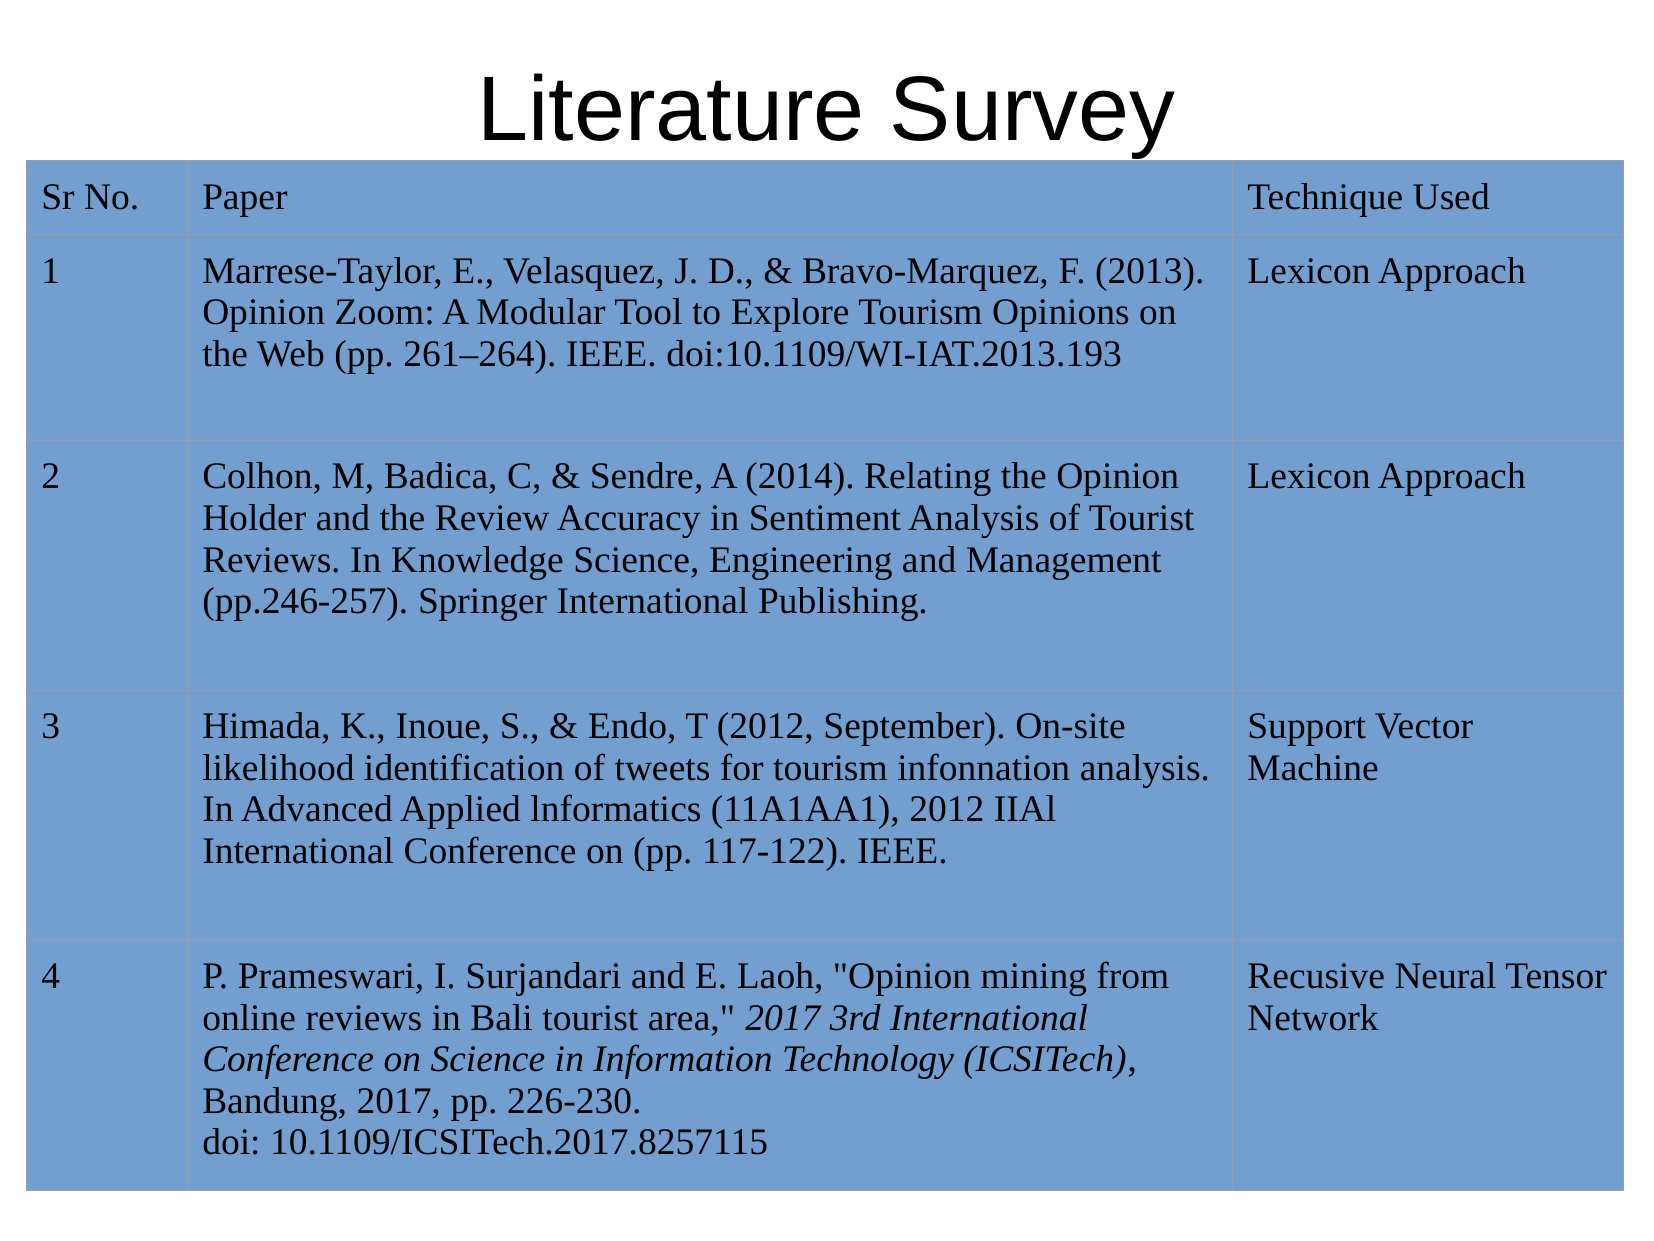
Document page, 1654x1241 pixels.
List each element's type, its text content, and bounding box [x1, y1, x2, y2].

table_cell Recusive Neural Tensor Network [1233, 941, 1623, 1190]
text_box Literature Survey [82, 0, 1571, 160]
table_cell 4 [27, 941, 187, 1190]
table_header Paper [188, 161, 1232, 234]
table_cell 2 [27, 441, 187, 690]
table_cell Support Vector Machine [1233, 691, 1623, 940]
table_cell Lexicon Approach [1233, 235, 1623, 440]
table_cell Marrese-Taylor, E., Velasquez, J. D., & Bravo-Marquez, F. (2013). Opinion Zoom: A Modular Tool to Explore Tourism Opinions on the Web (pp. 261–264). IEEE. doi:10.1109/WI-IAT.2013.193 [188, 235, 1232, 440]
table_cell Lexicon Approach [1233, 441, 1623, 690]
table_cell 3 [27, 691, 187, 940]
table_header Sr No. [27, 161, 187, 234]
table_cell P. Prameswari, I. Surjandari and E. Laoh, "Opinion mining from online reviews in Bali tourist area," 2017 3rd International Conference on Science in Information Technology (ICSITech), Bandung, 2017, pp. 226-230. doi: 10.1109/ICSITech.2017.8257115 [188, 941, 1232, 1190]
table_cell Colhon, M, Badica, C, & Sendre, A (2014). Relating the Opinion Holder and the Review Accuracy in Sentiment Analysis of Tourist Reviews. In Knowledge Science, Engineering and Management (pp.246-257). Springer International Publishing. [188, 441, 1232, 690]
table_cell Himada, K., Inoue, S., & Endo, T (2012, September). On-site likelihood identification of tweets for tourism infonnation analysis. In Advanced Applied lnformatics (11A1AA1), 2012 IIAl International Conference on (pp. 117-122). IEEE. [188, 691, 1232, 940]
table_header Technique Used [1233, 161, 1623, 234]
table_cell 1 [27, 235, 187, 440]
